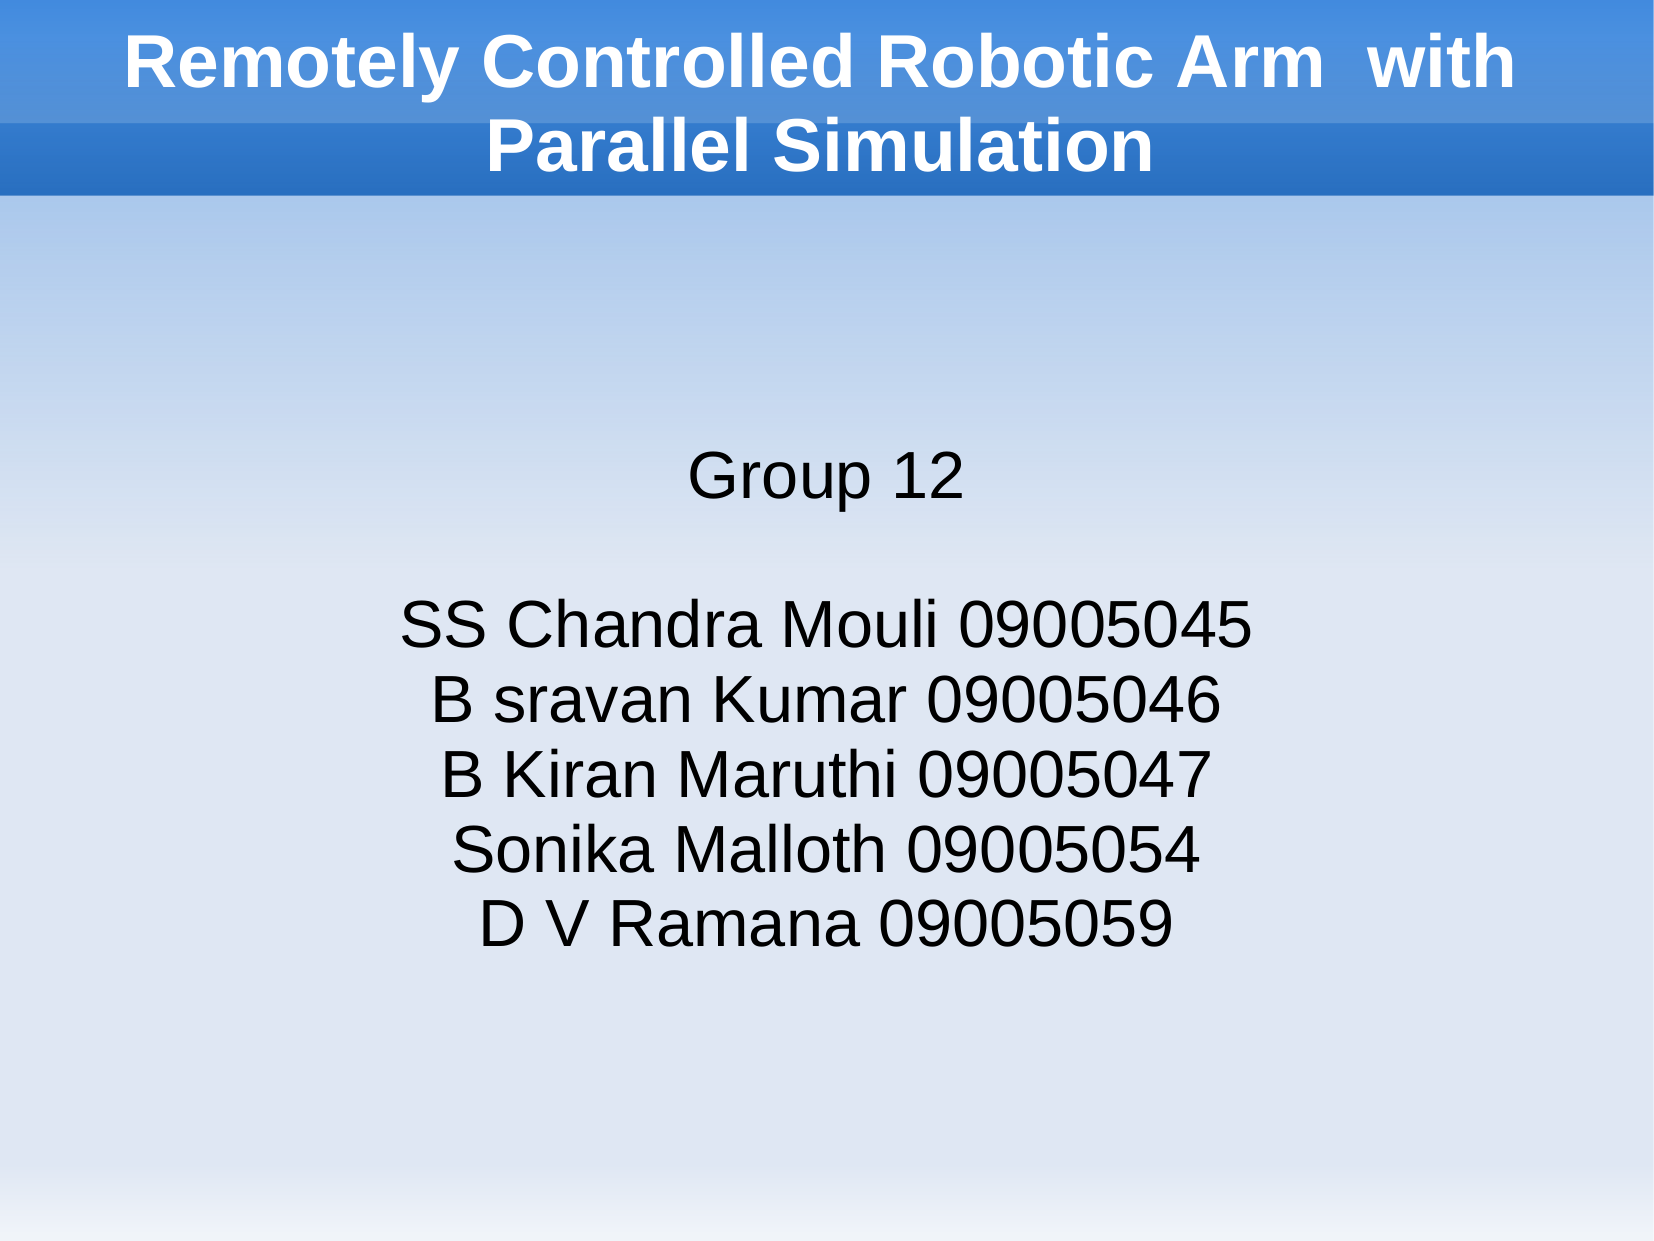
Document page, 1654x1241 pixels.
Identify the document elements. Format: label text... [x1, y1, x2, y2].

title Remotely Controlled Robotic Arm with Parallel Simulation [76, 0, 1565, 208]
picture [0, 0, 1654, 1241]
subtitle Group 12 SS Chandra Mouli 09005045 B sravan Kumar 09005046 B Kiran Maruthi 09005047 Sonika Malloth 09005054 D V Ramana 09005059 [82, 290, 1571, 1109]
